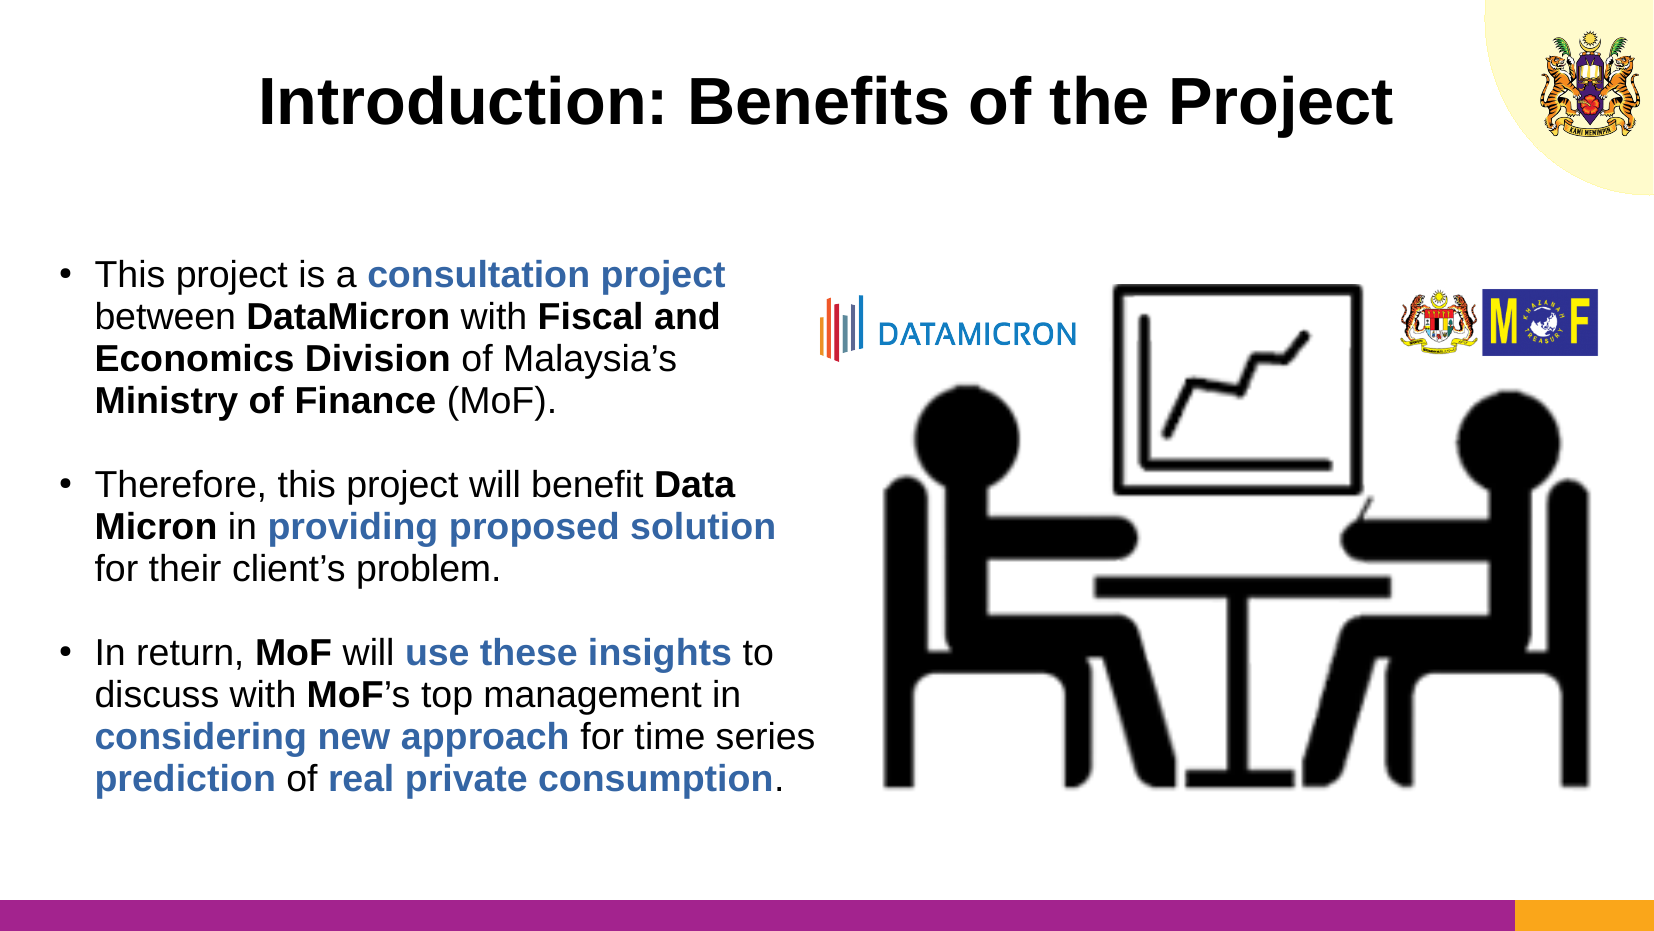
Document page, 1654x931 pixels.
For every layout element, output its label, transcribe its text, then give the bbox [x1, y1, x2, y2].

text_box [0, 900, 1654, 931]
text_box Introduction: Benefits of the Project [82, 37, 1557, 166]
picture [792, 278, 1654, 811]
subtitle This project is a consultation project between DataMicron with Fiscal and Economics Division of Malaysia’s Ministry of Finance (MoF). Therefore, this project will benefit Data Micron in providing proposed solution for their client’s problem. In return, MoF will use these insights to discuss with MoF’s top management in considering new approach for time series prediction of real private consumption. [59, 219, 817, 835]
picture [1540, 30, 1642, 137]
text_box [1484, 0, 1654, 196]
